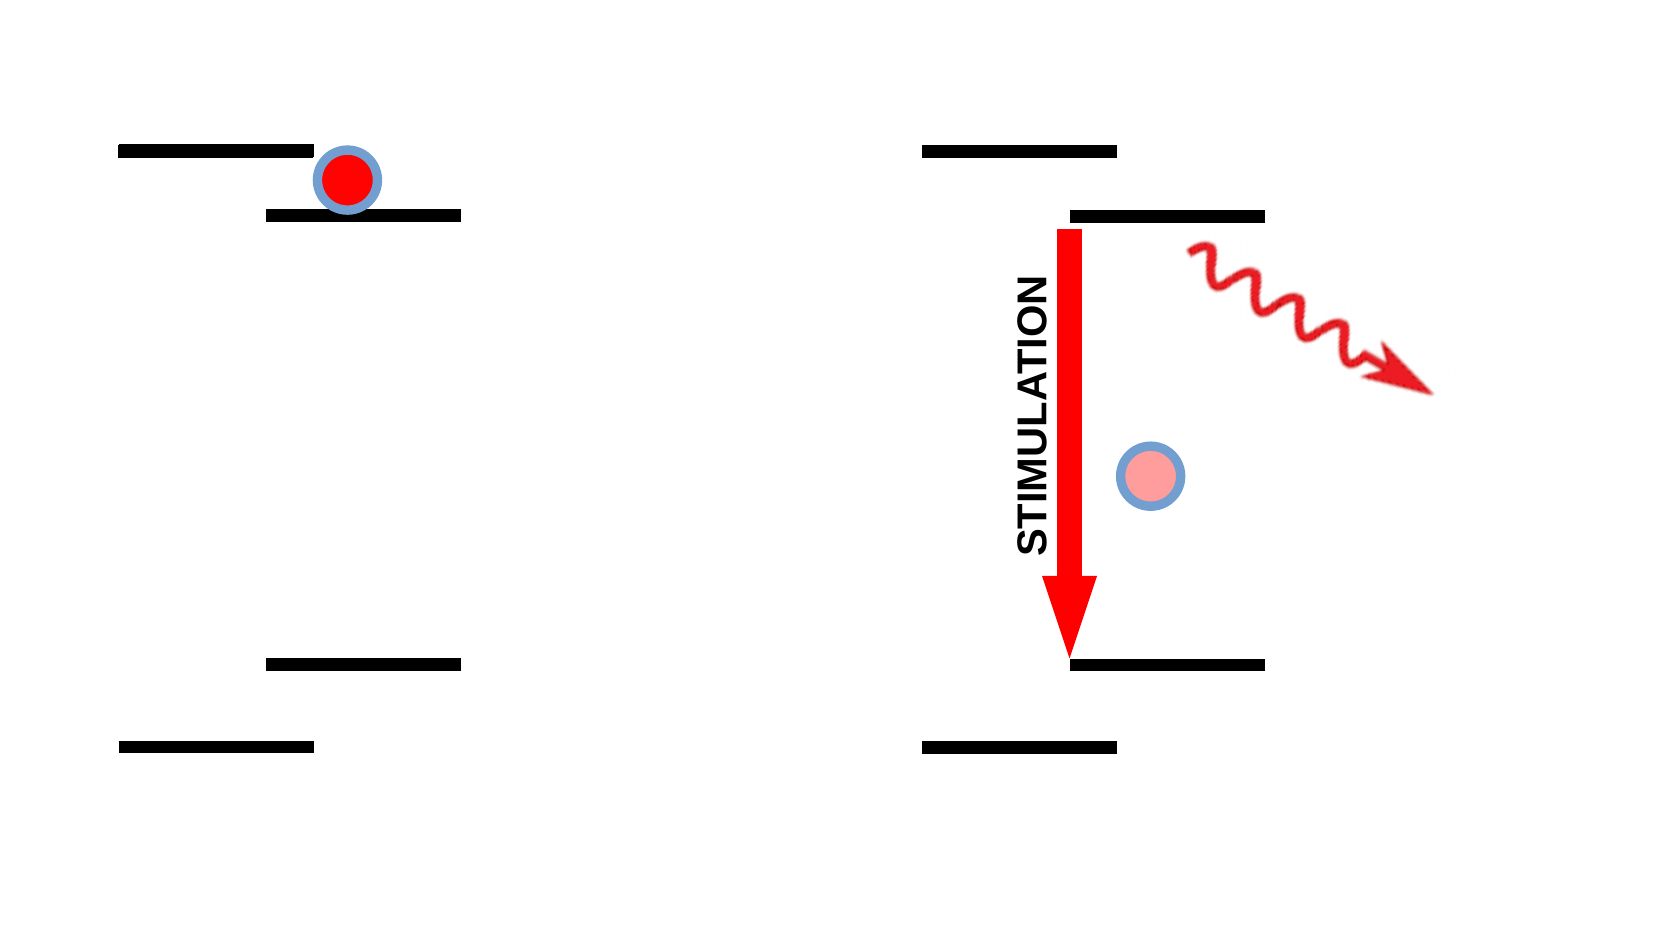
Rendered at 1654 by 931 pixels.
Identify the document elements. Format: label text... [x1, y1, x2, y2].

text_box STIMULATION [1001, 160, 1063, 671]
text_box [1120, 446, 1181, 507]
picture [1156, 223, 1462, 432]
text_box [317, 150, 378, 211]
